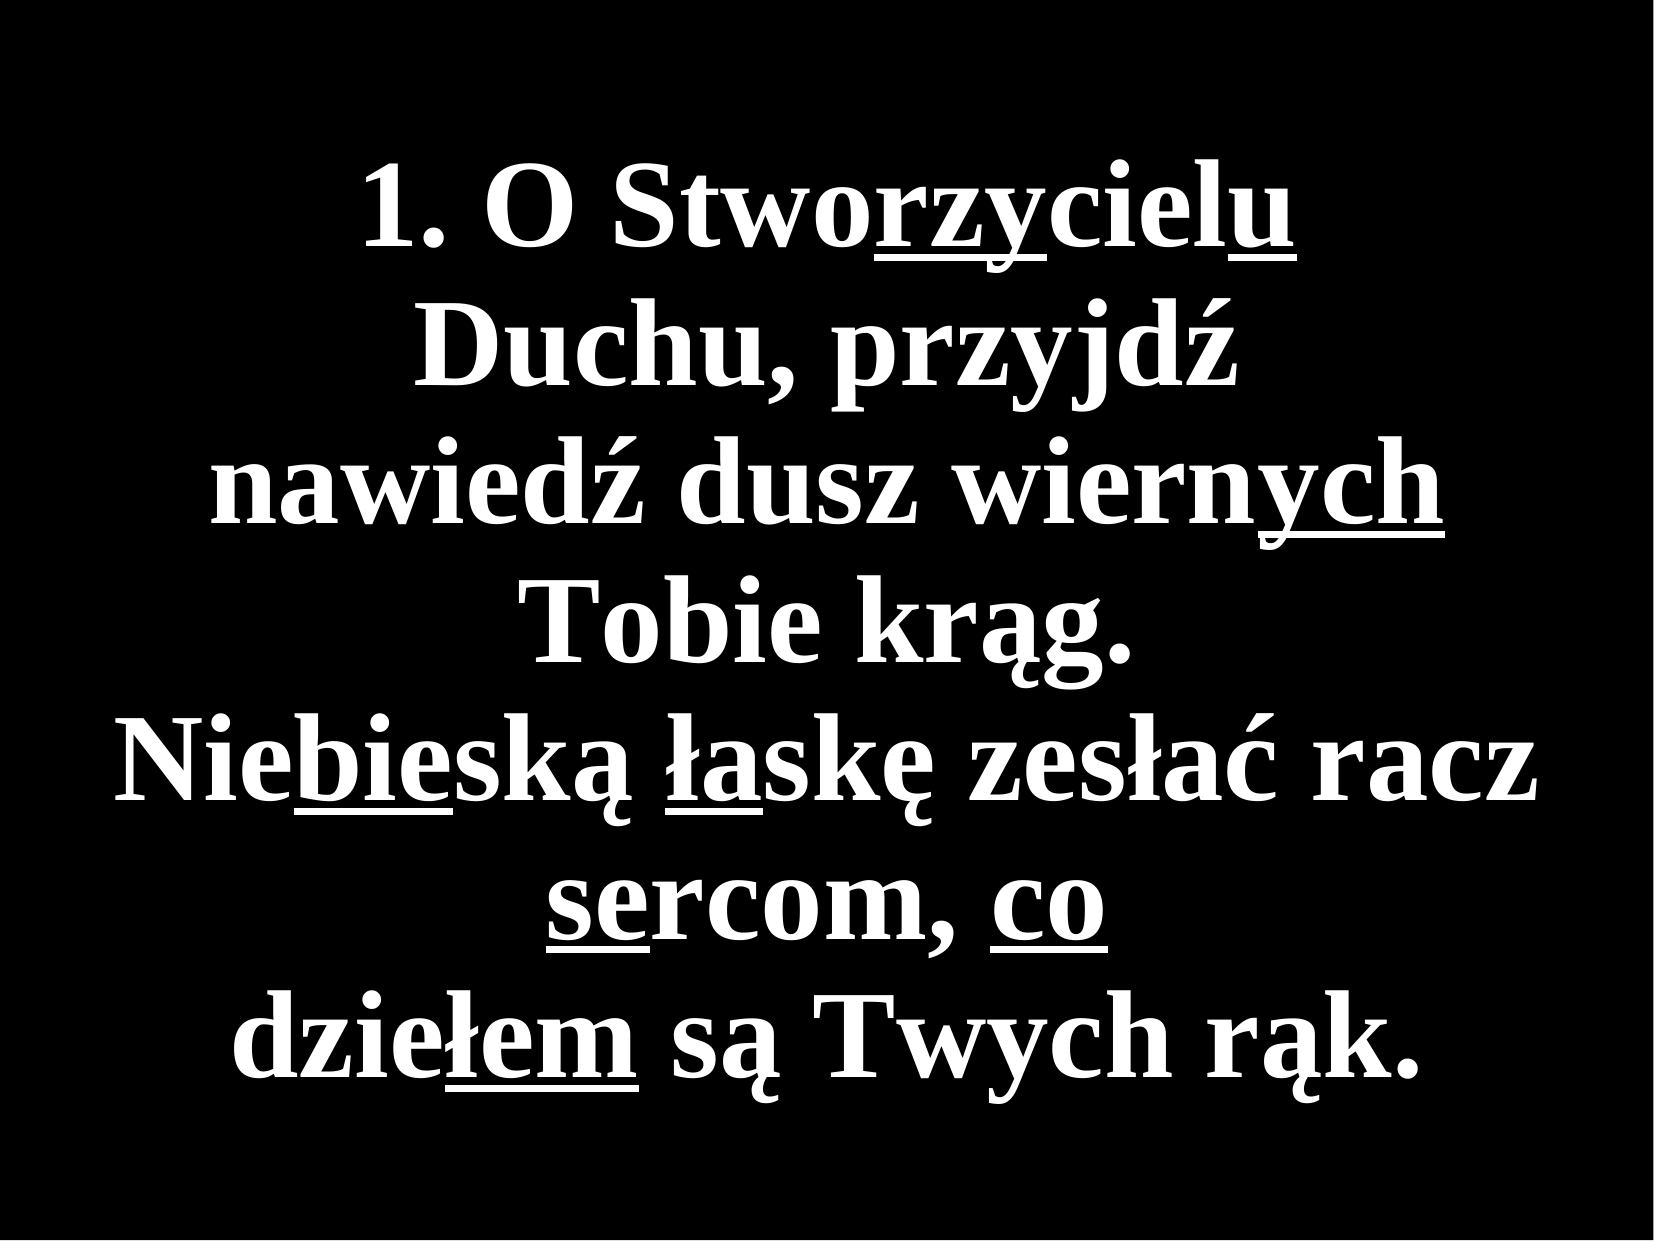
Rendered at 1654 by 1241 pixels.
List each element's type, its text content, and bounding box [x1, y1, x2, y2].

title 1. O Stworzycielu Duchu, przyjdź nawiedź dusz wiernych Tobie krąg. Niebieską łaskę zesłać racz sercom, co dziełem są Twych rąk. [0, 0, 1654, 1241]
